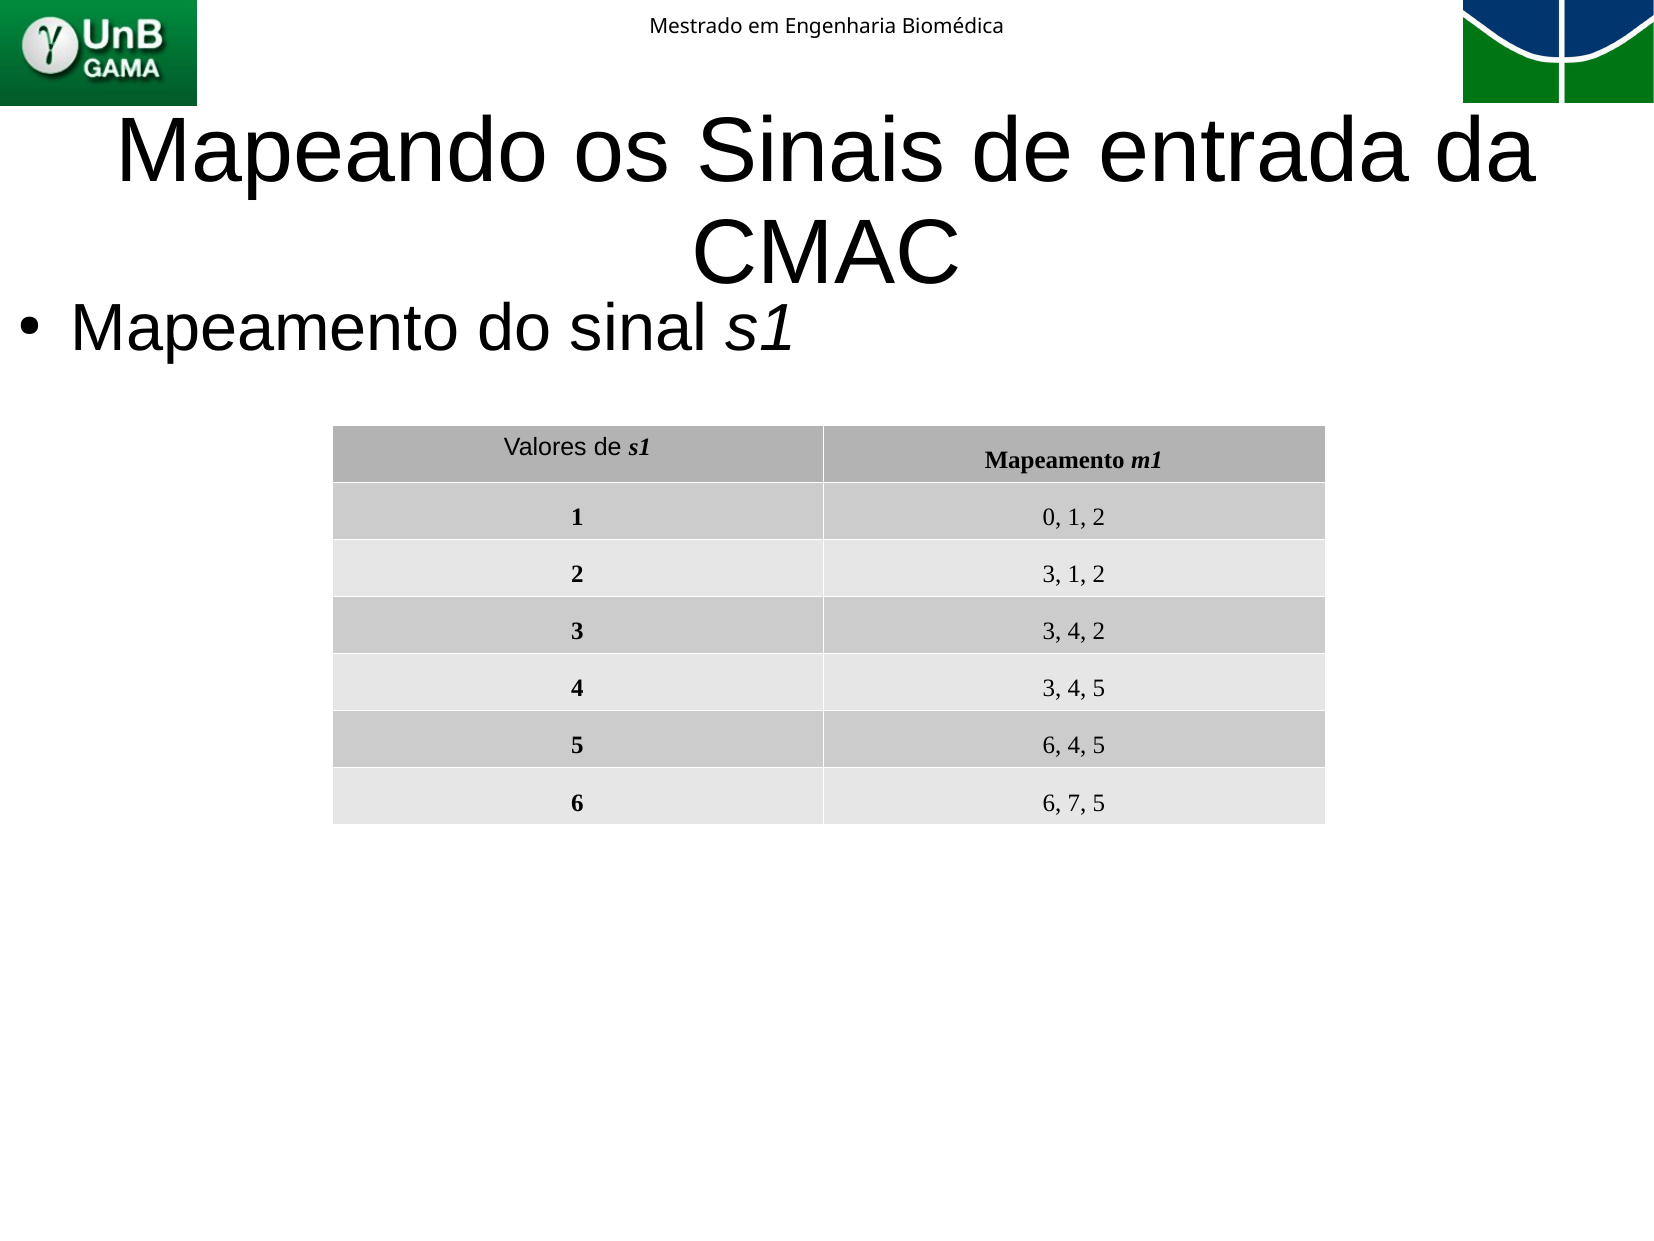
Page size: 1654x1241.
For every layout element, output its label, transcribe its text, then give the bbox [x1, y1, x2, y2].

table_cell 3, 4, 5 [824, 654, 1325, 710]
table_cell 3, 1, 2 [824, 540, 1325, 596]
table_cell 6, 4, 5 [824, 711, 1325, 767]
table_cell 1 [333, 483, 823, 539]
table_cell 3, 4, 2 [824, 597, 1325, 653]
table_header Mapeamento m1 [824, 426, 1325, 482]
table_cell 2 [333, 540, 823, 596]
picture [1463, 0, 1654, 98]
list Mapeamento do sinal s1 [0, 290, 1654, 1241]
table_cell 0, 1, 2 [824, 483, 1325, 539]
table_cell 4 [333, 654, 823, 710]
table_cell 6, 7, 5 [824, 768, 1325, 824]
title Mapeando os Sinais de entrada da CMAC [0, 98, 1654, 290]
table_cell 5 [333, 711, 823, 767]
table_cell 3 [333, 597, 823, 653]
picture [0, 0, 197, 98]
table_header Valores de s1 [333, 426, 823, 482]
table_cell 6 [333, 768, 823, 824]
